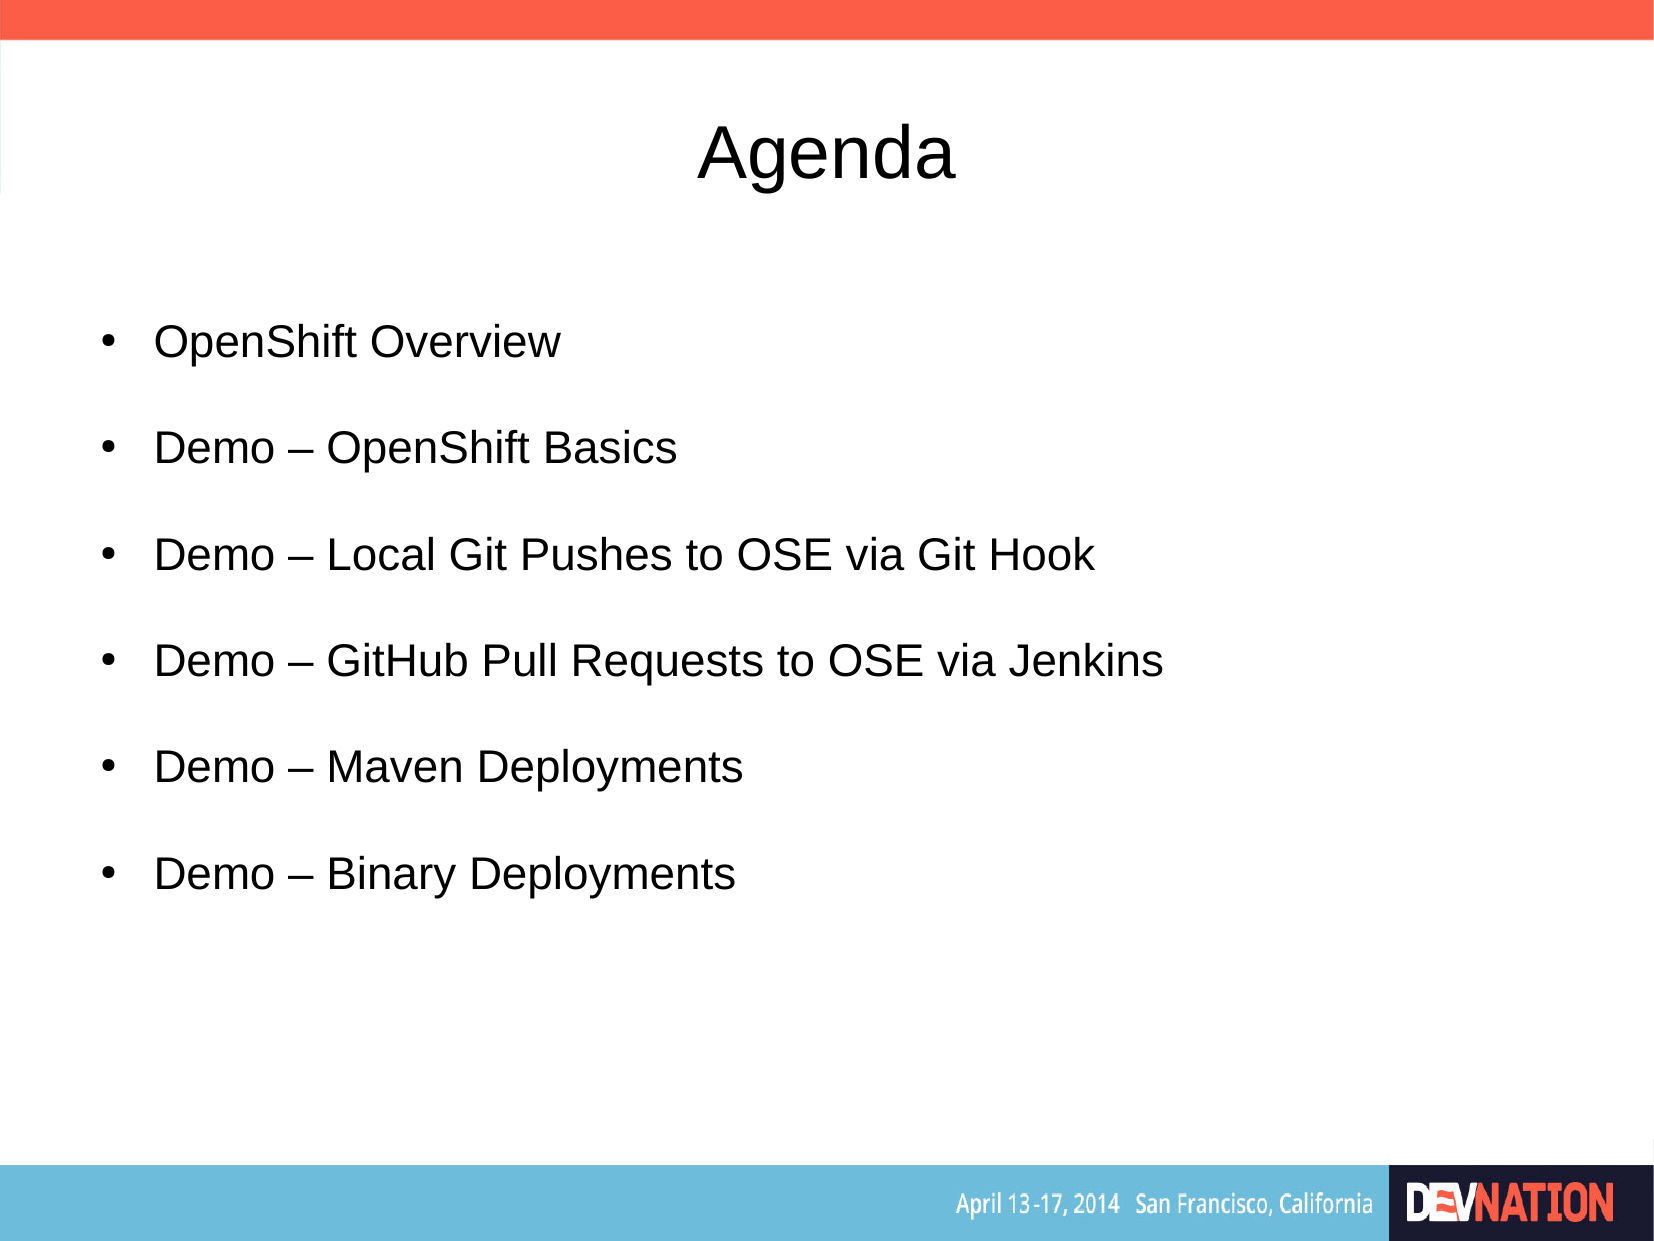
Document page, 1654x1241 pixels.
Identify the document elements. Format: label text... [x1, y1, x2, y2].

picture [0, 0, 1654, 1241]
list OpenShift Overview Demo – OpenShift Basics Demo – Local Git Pushes to OSE via Git Hook Demo – GitHub Pull Requests to OSE via Jenkins Demo – Maven Deployments Demo – Binary Deployments [82, 290, 1571, 1075]
title Agenda [82, 49, 1571, 257]
